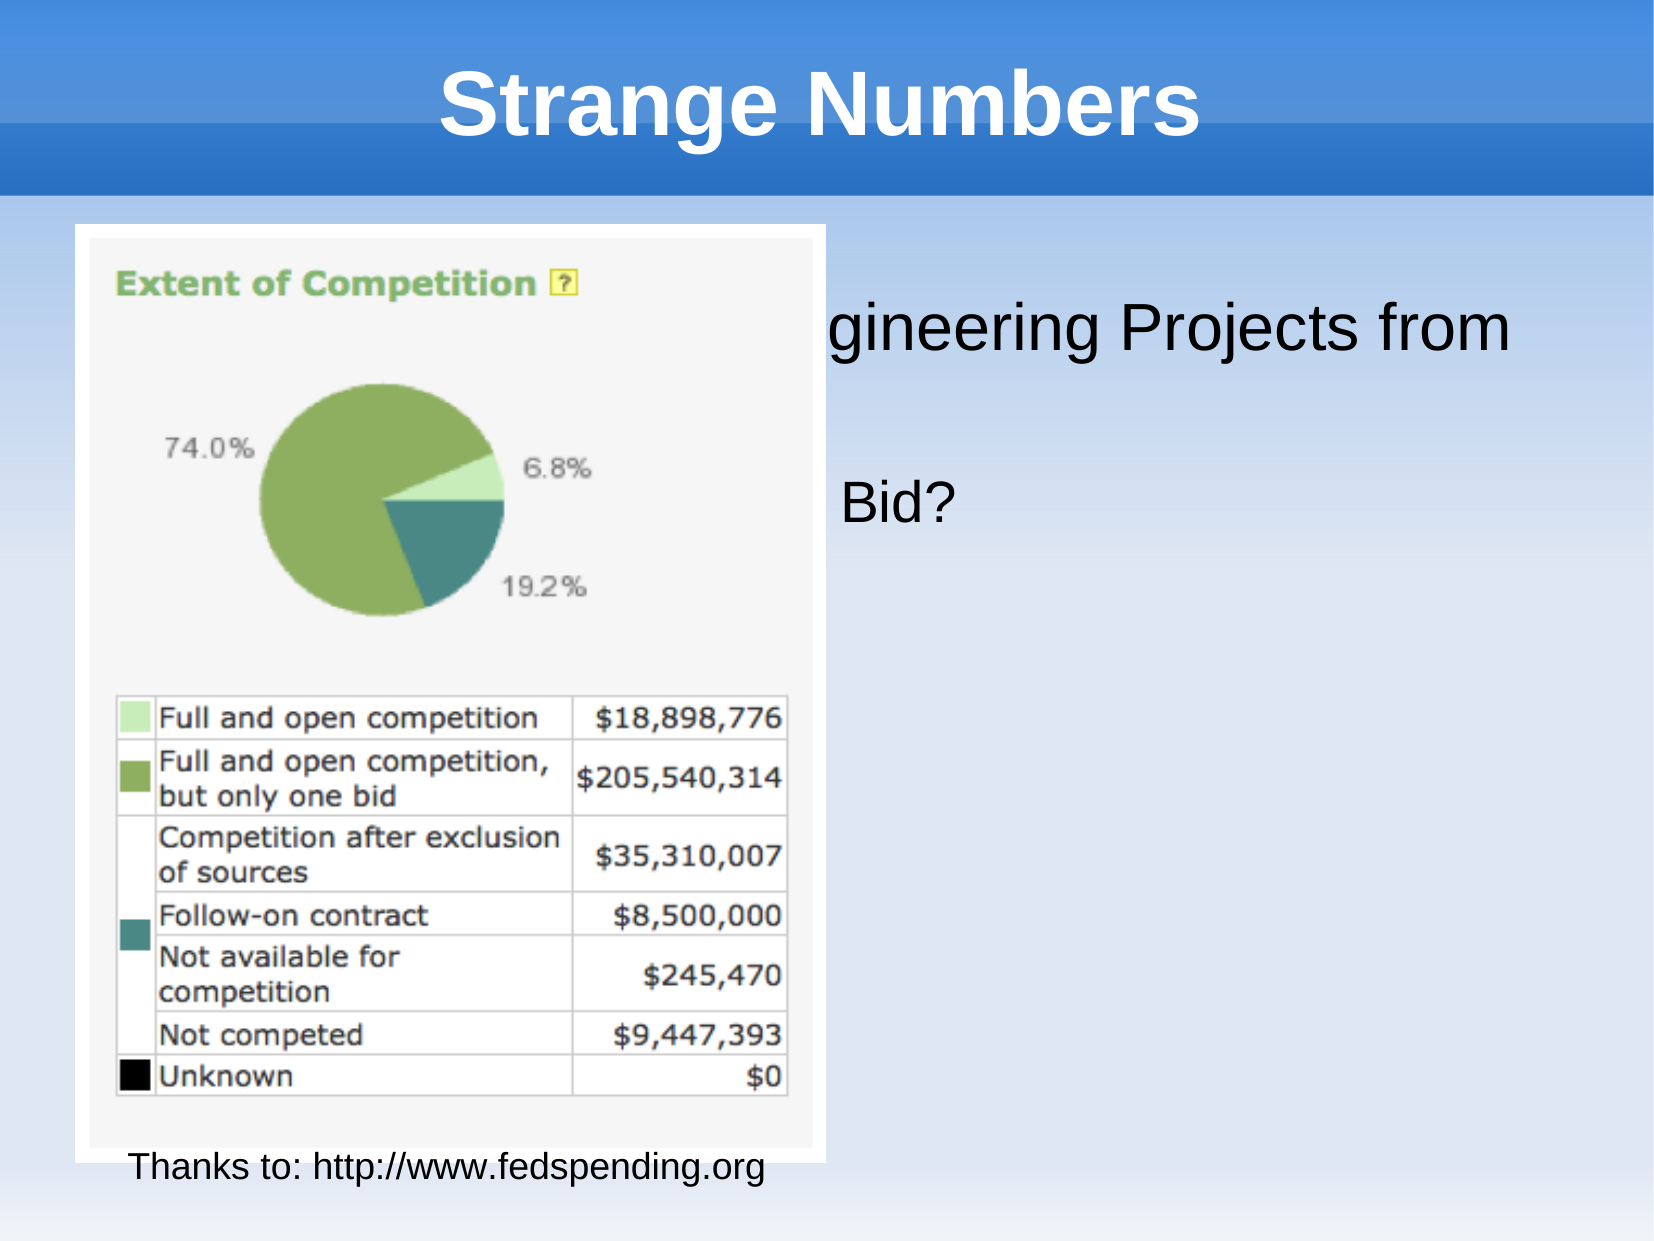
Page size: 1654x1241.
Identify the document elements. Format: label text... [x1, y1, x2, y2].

list DoD R&D Software Engineering Projects from 2008 74% Won with a Single Bid? Vendor Lock Anyone That's not citizenship [845, 290, 1572, 1094]
title Strange Numbers [76, 7, 1565, 200]
text_box Thanks to: http://www.fedspending.org [112, 1138, 863, 1196]
picture [0, 0, 1654, 1241]
